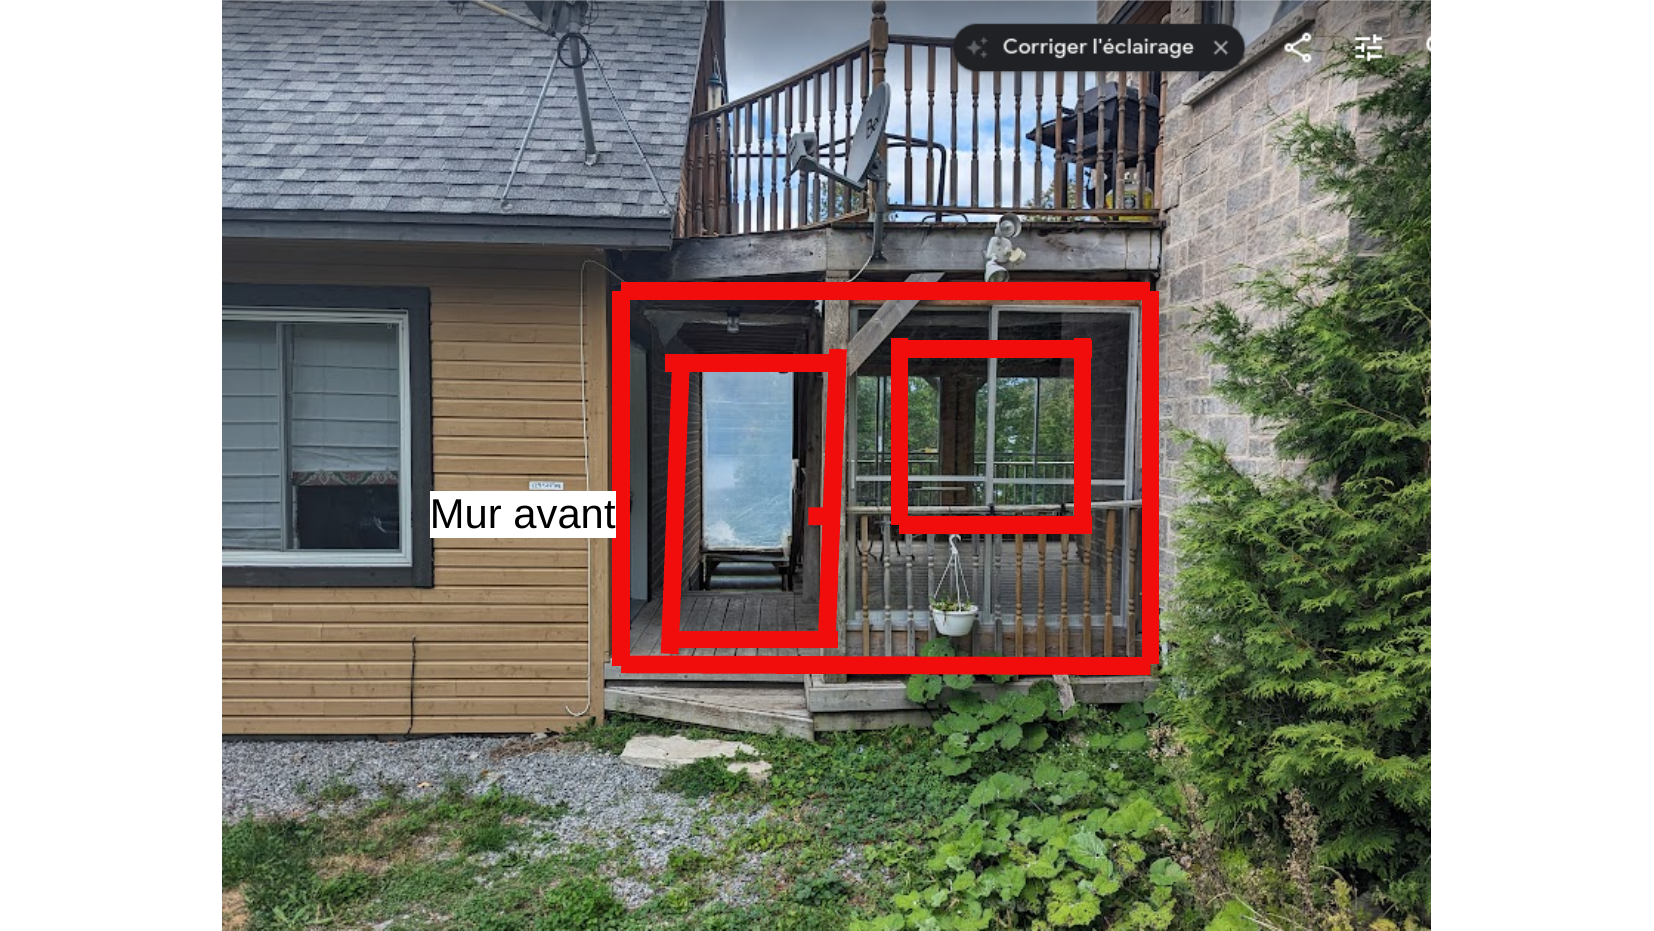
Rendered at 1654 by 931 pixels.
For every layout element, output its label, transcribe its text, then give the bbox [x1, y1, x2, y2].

text_box Mur avant [414, 483, 864, 549]
picture [222, 0, 1431, 931]
